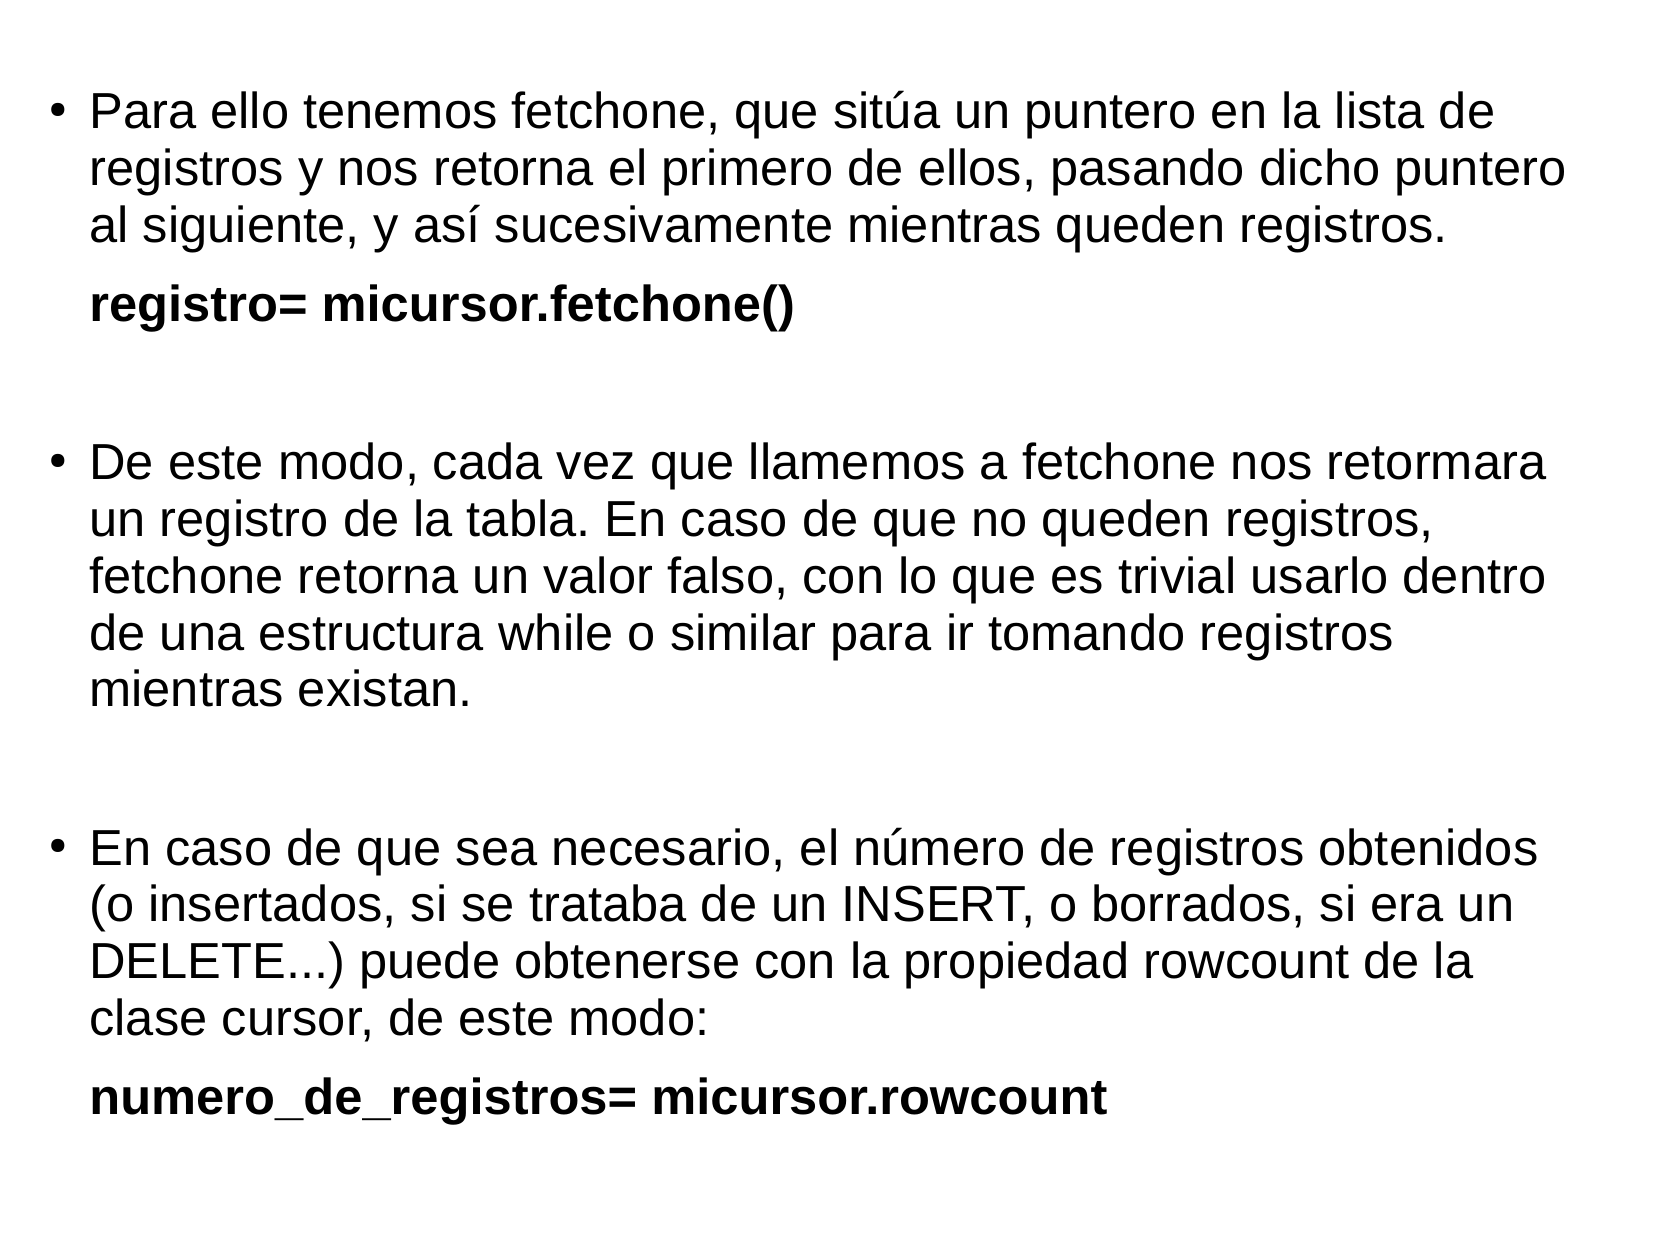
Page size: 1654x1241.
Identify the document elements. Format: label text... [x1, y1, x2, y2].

list Para ello tenemos fetchone, que sitúa un puntero en la lista de registros y nos retorna el primero de ellos, pasando dicho puntero al siguiente, y así sucesivamente mientras queden registros. registro= micursor.fetchone() De este modo, cada vez que llamemos a fetchone nos retormara un registro de la tabla. En caso de que no queden registros, fetchone retorna un valor falso, con lo que es trivial usarlo dentro de una estructura while o similar para ir tomando registros mientras existan. En caso de que sea necesario, el número de registros obtenidos (o insertados, si se trataba de un INSERT, o borrados, si era un DELETE...) puede obtenerse con la propiedad rowcount de la clase cursor, de este modo: numero_de_registros= micursor.rowcount [35, 82, 1571, 1182]
